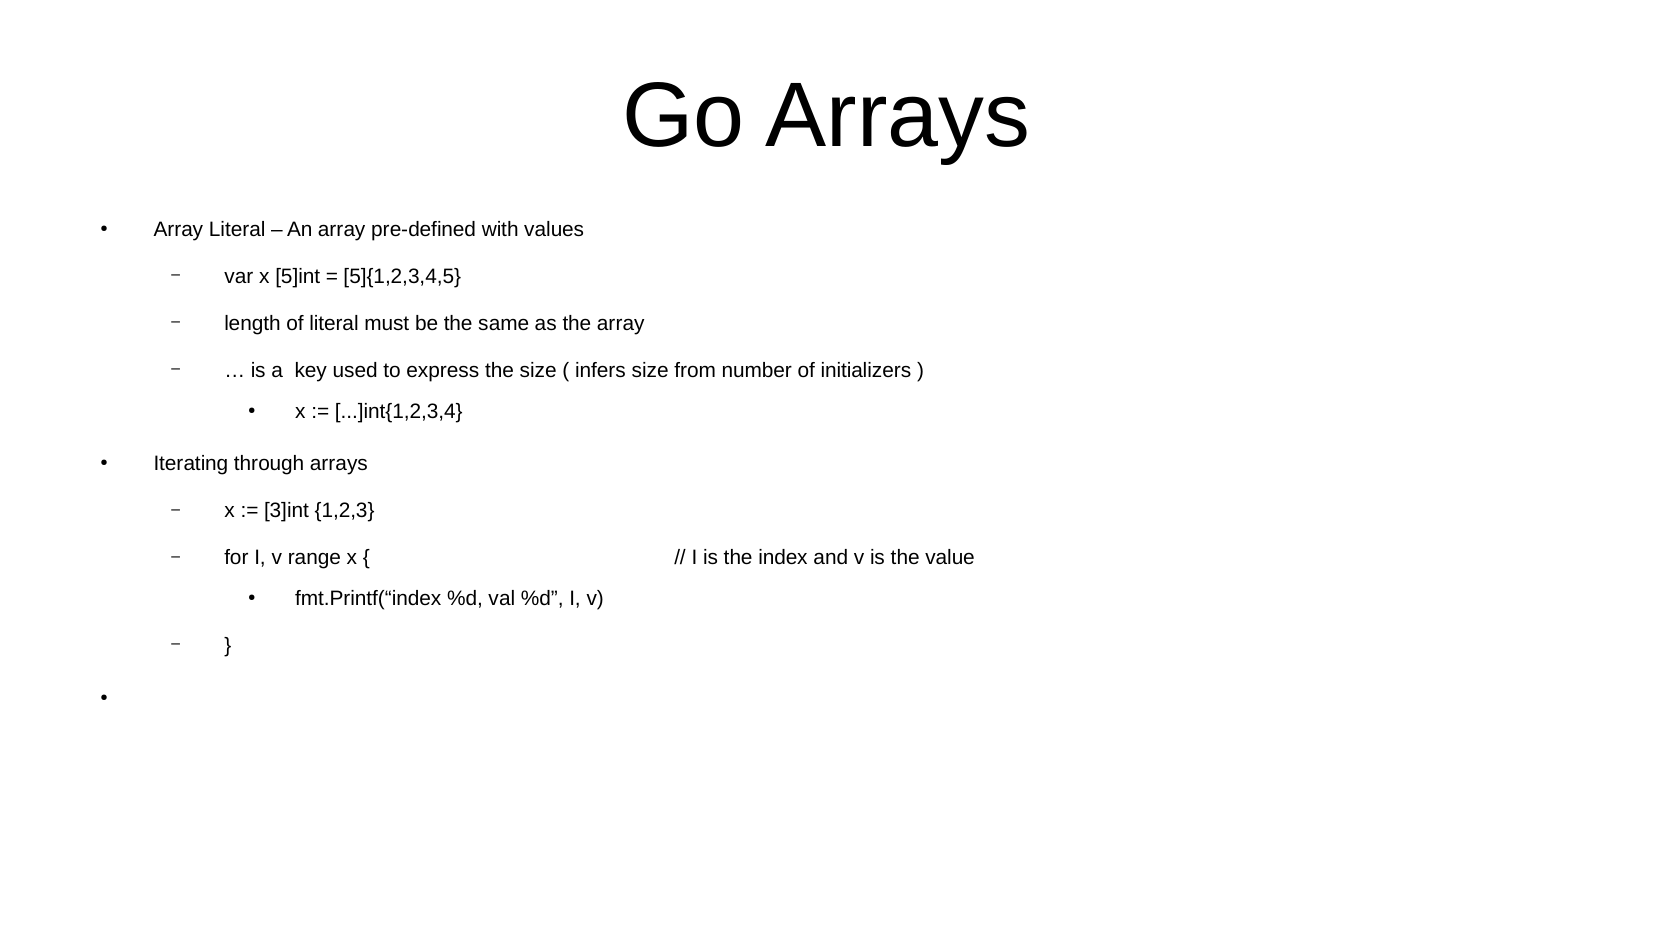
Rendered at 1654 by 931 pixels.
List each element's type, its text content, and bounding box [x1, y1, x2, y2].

list Array Literal – An array pre-defined with values var x [5]int = [5]{1,2,3,4,5} length of literal must be the same as the array … is a key used to express the size ( infers size from number of initializers ) x := [...]int{1,2,3,4} Iterating through arrays x := [3]int {1,2,3} for I, v range x { // I is the index and v is the value fmt.Printf(“index %d, val %d”, I, v) } [82, 217, 1571, 758]
title Go Arrays [82, 37, 1571, 193]
